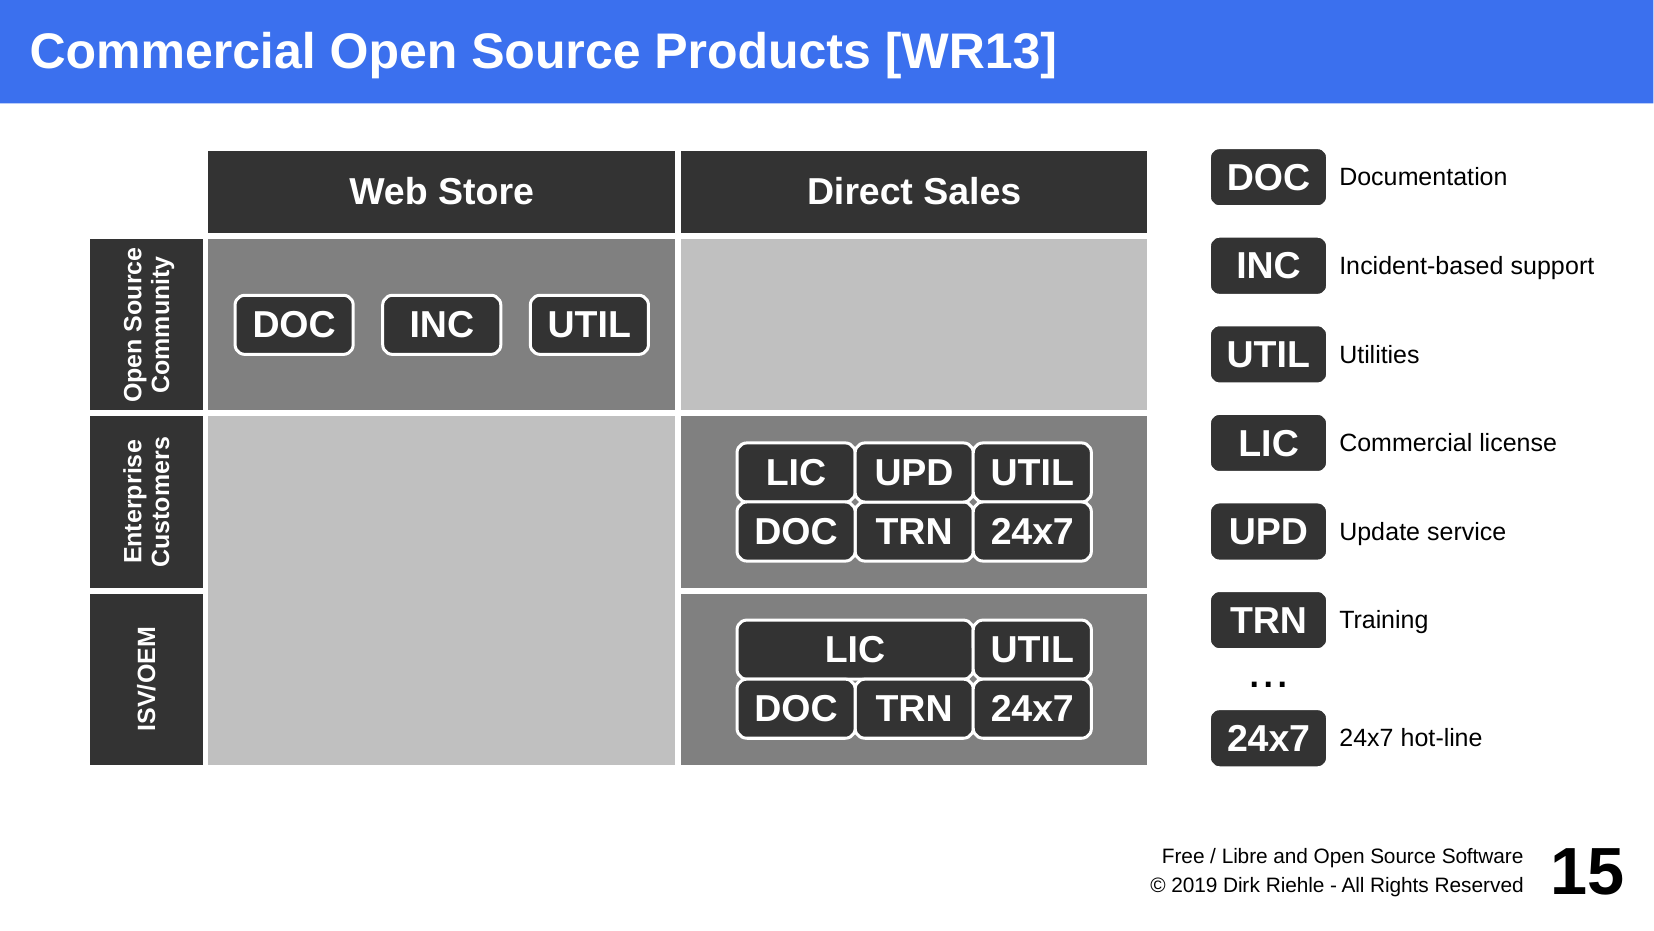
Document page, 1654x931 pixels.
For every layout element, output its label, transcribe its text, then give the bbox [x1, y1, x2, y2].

text_box UPD [1209, 501, 1327, 562]
text_box 24x7 hot-line [1327, 708, 1564, 768]
text_box TRN [855, 502, 973, 562]
text_box Training [1327, 590, 1564, 650]
text_box 24x7 [1209, 710, 1327, 768]
text_box UTIL [530, 295, 649, 355]
text_box 24x7 [973, 501, 1092, 562]
text_box TRN [1286, 614, 1295, 630]
title Commercial Open Source Products [WR13] [0, 0, 1654, 104]
text_box TRN [855, 679, 973, 739]
text_box Utilities [1327, 324, 1564, 384]
text_box 24x7 [973, 679, 1092, 739]
text_box UTIL [973, 620, 1092, 679]
text_box INC [382, 295, 501, 355]
text_box TRN [1260, 611, 1272, 619]
text_box ... [1209, 630, 1328, 710]
text_box LIC [1209, 413, 1327, 473]
text_box LIC [737, 620, 973, 680]
text_box INC [1209, 236, 1327, 296]
text_box TRN [1260, 623, 1270, 630]
text_box UTIL [973, 442, 1092, 502]
text_box Documentation [1327, 147, 1564, 207]
text_box Open Source Community [87, 236, 205, 413]
text_box Web Store [205, 147, 677, 236]
text_box DOC [737, 501, 856, 562]
text_box Update service [1327, 501, 1564, 562]
text_box DOC [737, 679, 856, 739]
text_box Direct Sales [677, 147, 1151, 236]
text_box DOC [1209, 147, 1327, 207]
text_box Incident-based support [1327, 236, 1623, 296]
text_box ISV/OEM [87, 590, 205, 768]
text_box TRN [1209, 590, 1327, 630]
text_box LIC [737, 442, 855, 502]
text_box Commercial license [1327, 413, 1594, 473]
text_box DOC [235, 295, 354, 355]
text_box [205, 236, 1151, 768]
text_box UTIL [1209, 324, 1327, 384]
text_box Enterprise Customers [87, 413, 205, 590]
text_box UPD [855, 442, 973, 503]
